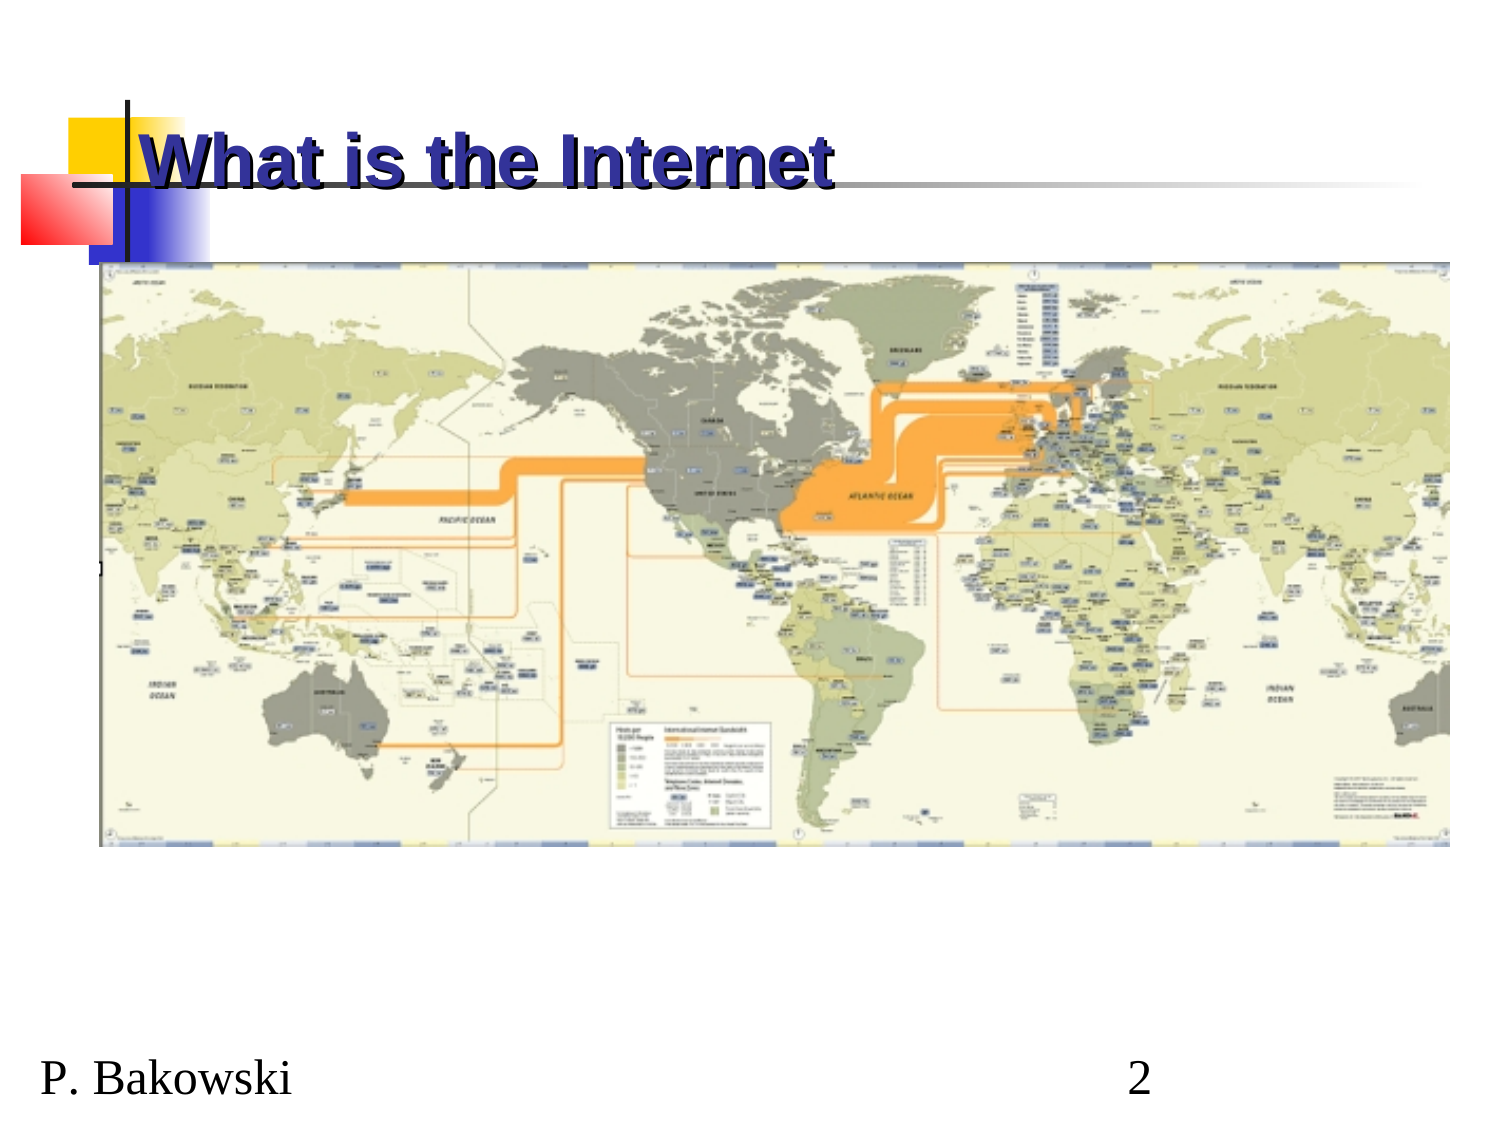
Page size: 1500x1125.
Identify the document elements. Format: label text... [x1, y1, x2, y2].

picture [99, 262, 1450, 847]
title What is the Internet [123, 103, 1425, 262]
